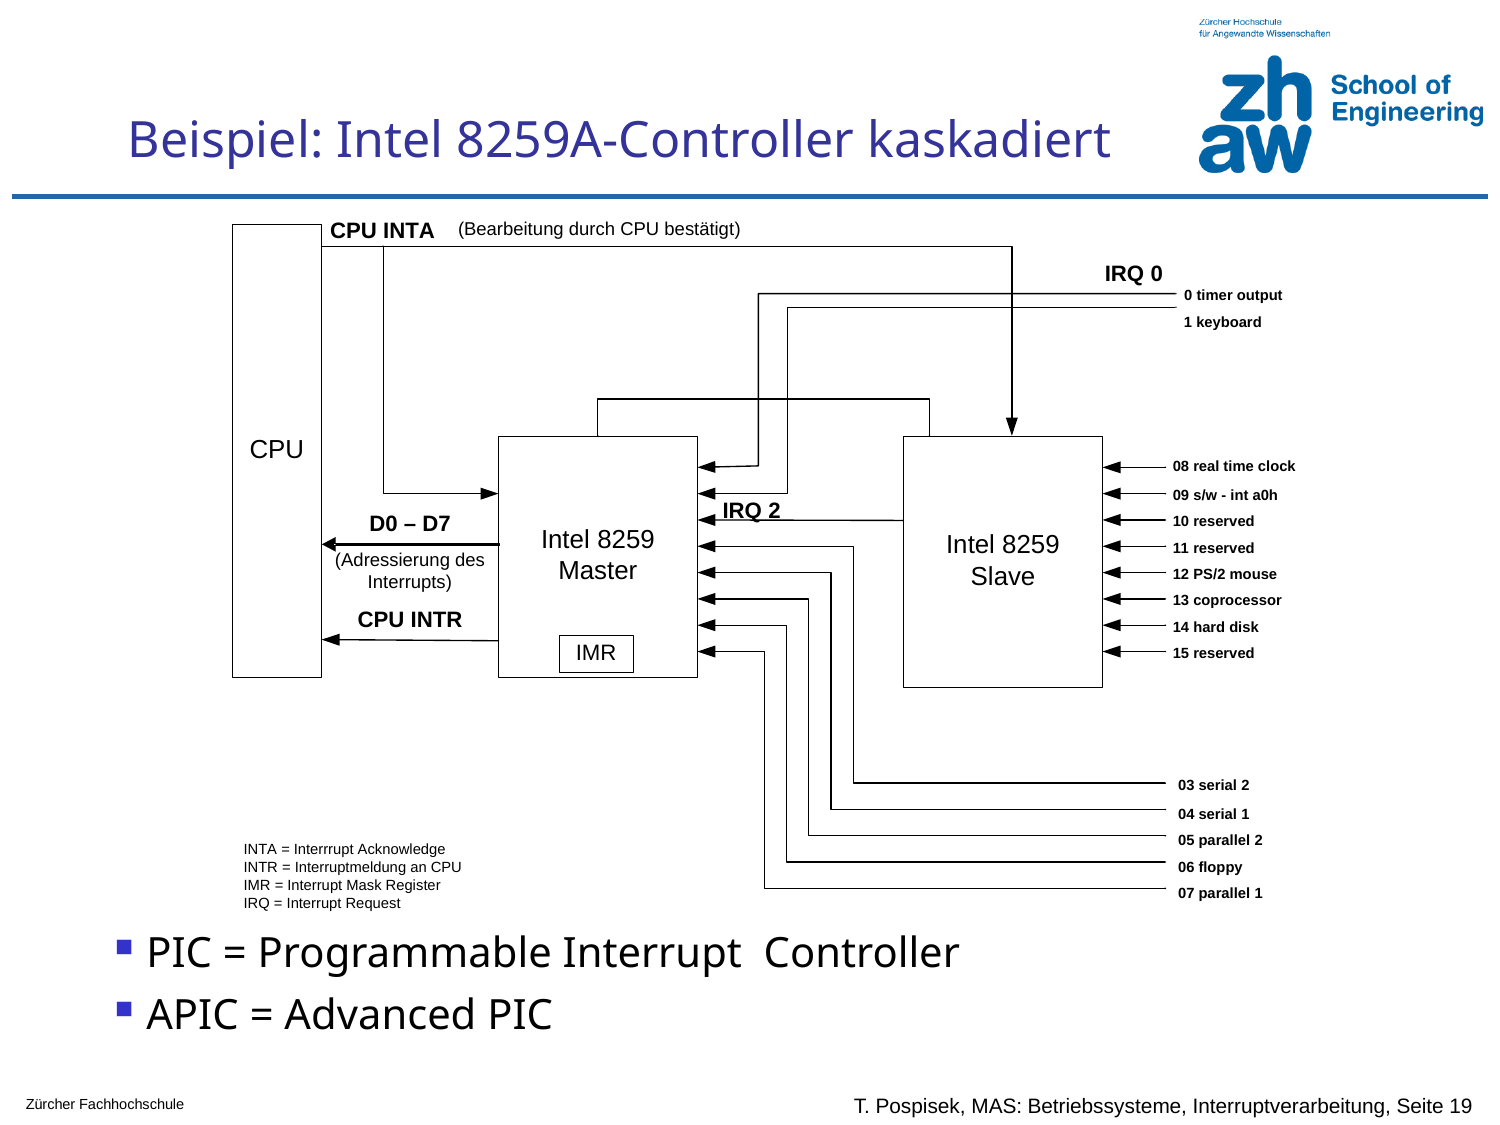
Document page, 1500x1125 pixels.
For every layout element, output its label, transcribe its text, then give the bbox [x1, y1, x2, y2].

title Beispiel: Intel 8259A-Controller kaskadiert [112, 50, 1391, 175]
picture [216, 207, 1321, 916]
text_box PIC = Programmable Interrupt Controller APIC = Advanced PIC [100, 918, 1257, 1046]
picture [1199, 19, 1483, 173]
